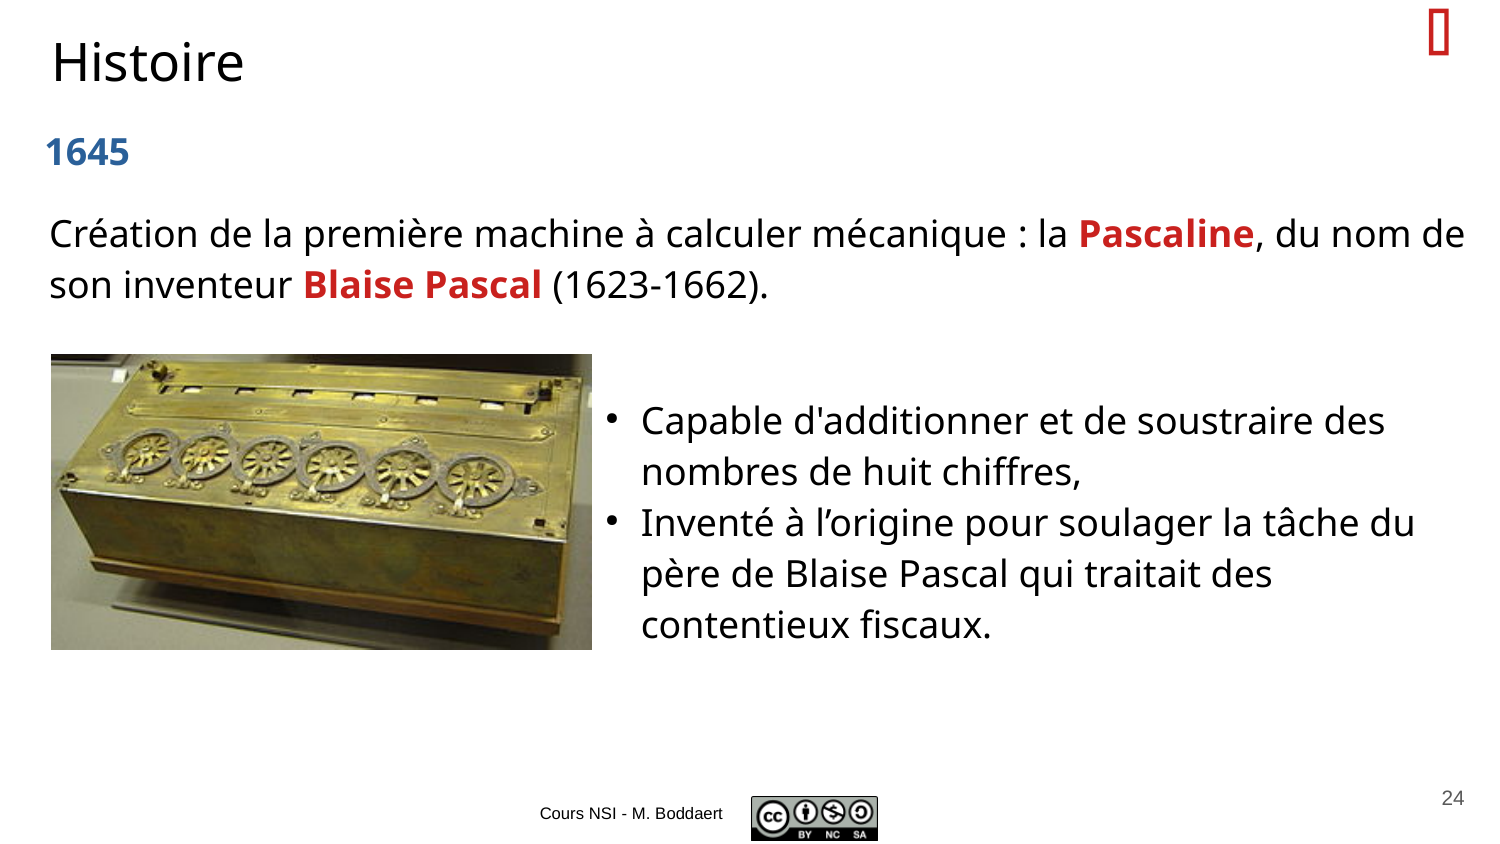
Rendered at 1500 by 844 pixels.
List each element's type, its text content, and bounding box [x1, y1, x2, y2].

slide_number <numéro> [1389, 764, 1480, 830]
text_box Capable d'additionner et de soustraire des nombres de huit chiffres, Inventé à l’origine pour soulager la tâche du père de Blaise Pascal qui traitait des contentieux fiscaux. [592, 387, 1500, 626]
title Histoire [51, 13, 1449, 108]
picture [751, 796, 878, 841]
picture [51, 354, 592, 650]
text_box 1645 [29, 120, 1477, 178]
text_box  [1412, 0, 1500, 90]
text_box Création de la première machine à calculer mécanique : la Pascaline, du nom de son inventeur Blaise Pascal (1623-1662). [34, 200, 1500, 303]
